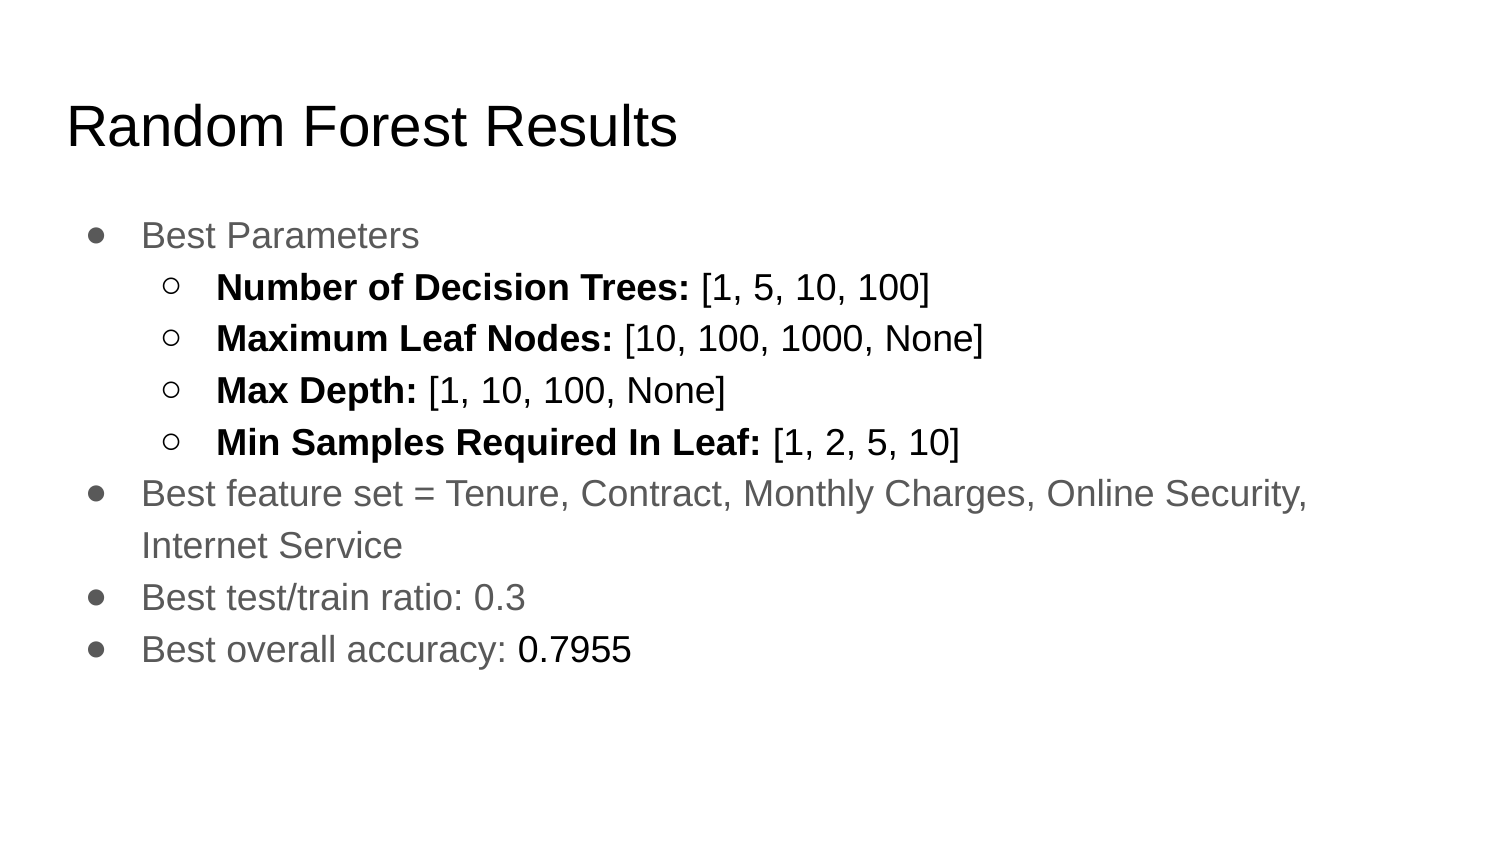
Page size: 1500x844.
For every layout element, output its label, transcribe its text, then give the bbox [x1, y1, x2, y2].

list Best Parameters Number of Decision Trees: [1, 5, 10, 100] Maximum Leaf Nodes: [10, 100, 1000, None] Max Depth: [1, 10, 100, None] Min Samples Required In Leaf: [1, 2, 5, 10] Best feature set = Tenure, Contract, Monthly Charges, Online Security, Internet Service Best test/train ratio: 0.3 Best overall accuracy: 0.7955 [51, 189, 1449, 750]
title Random Forest Results [51, 72, 1449, 167]
